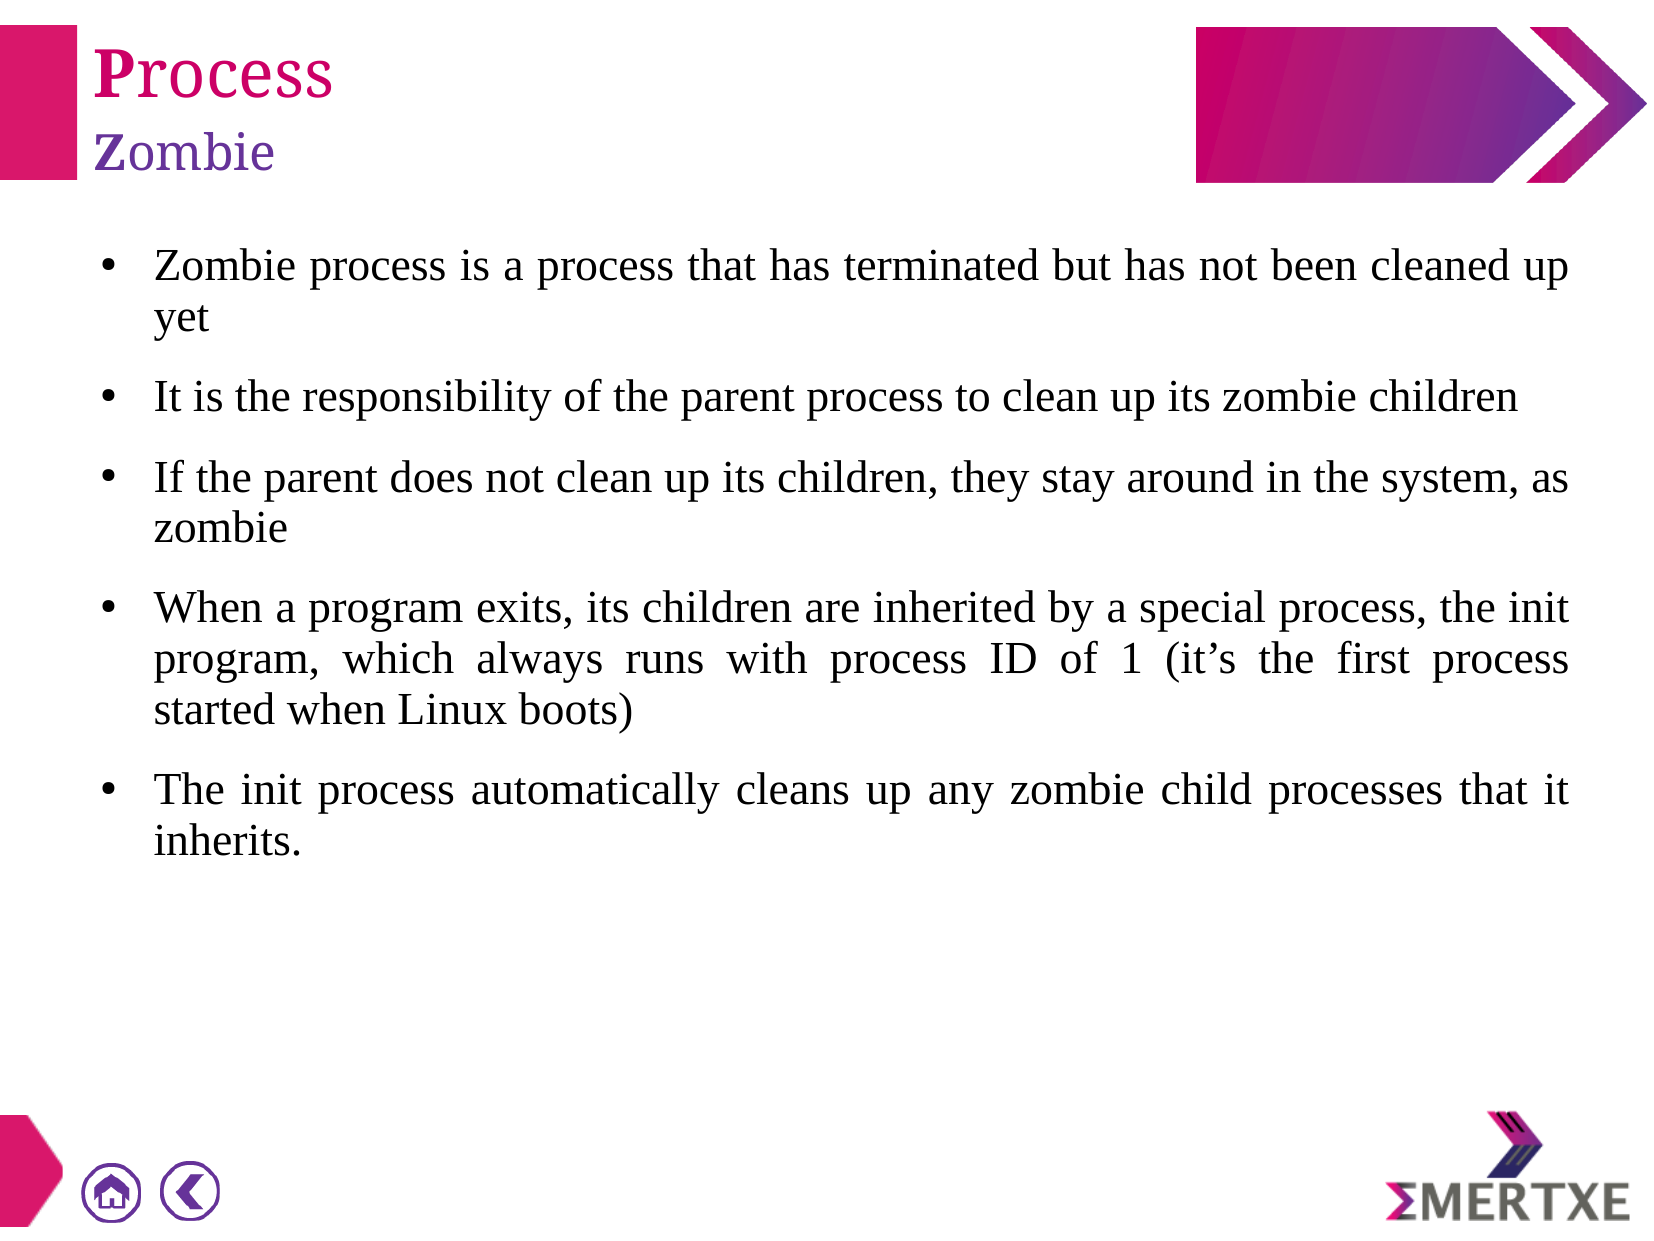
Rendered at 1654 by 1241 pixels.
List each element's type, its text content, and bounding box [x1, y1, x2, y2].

title Process Zombie [93, 2, 1571, 210]
picture [1571, 27, 1647, 183]
picture [1385, 1107, 1631, 1221]
picture [81, 1163, 141, 1223]
list Zombie process is a process that has terminated but has not been cleaned up yet It is the responsibility of the parent process to clean up its zombie children If the parent does not clean up its children, they stay around in the system, as zombie When a program exits, its children are inherited by a special process, the init program, which always runs with process ID of 1 (it’s the first process started when Linux boots) The init process automatically cleans up any zombie child processes that it inherits. [82, 240, 1571, 1094]
picture [160, 1161, 220, 1221]
